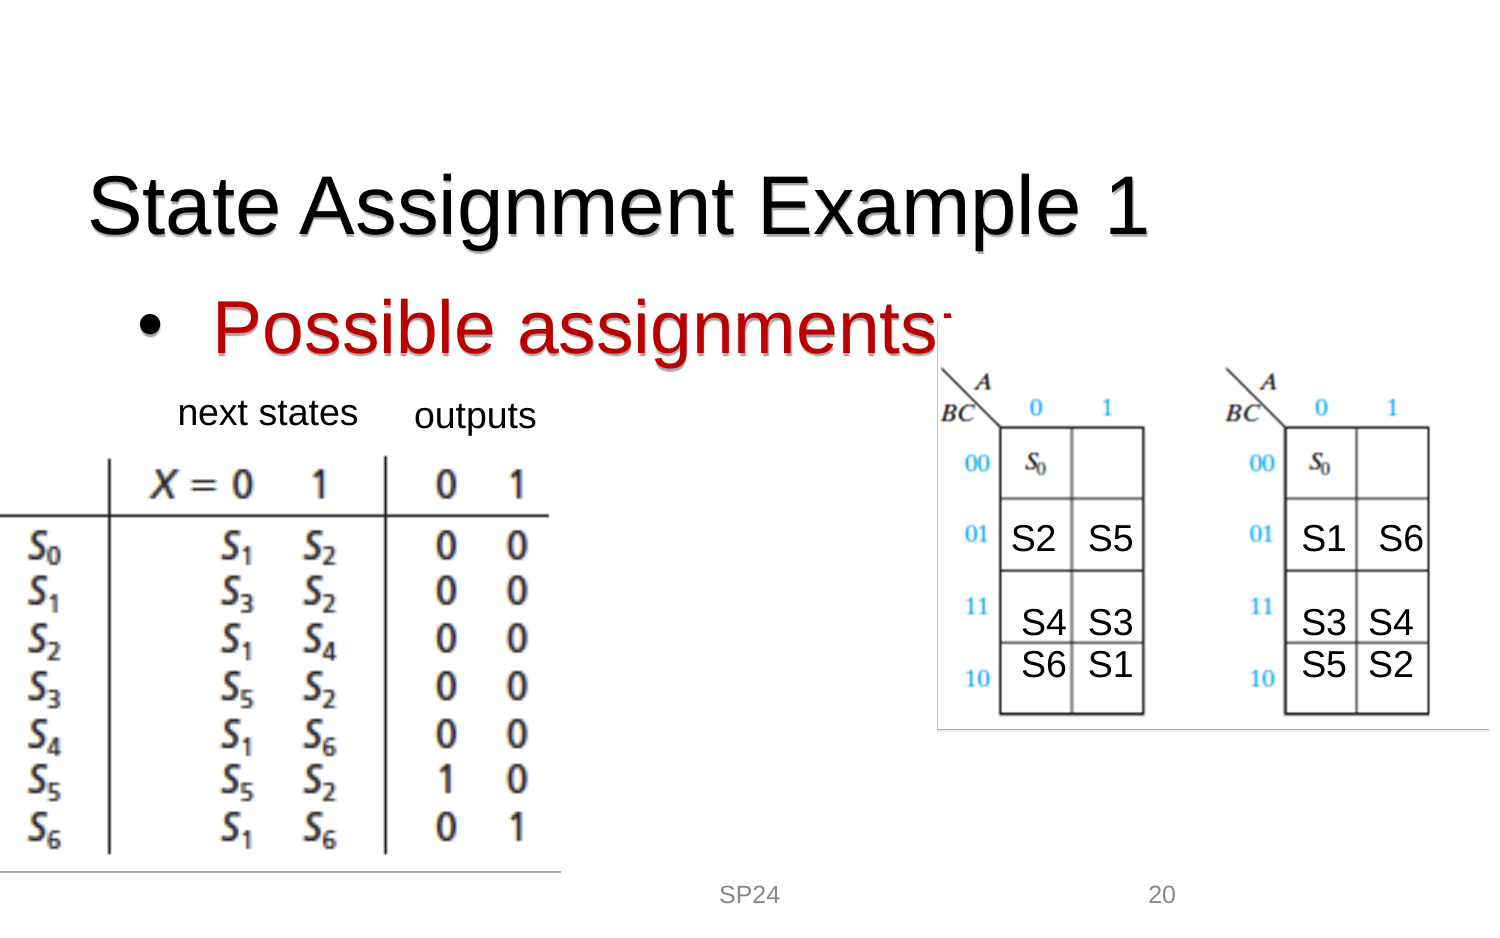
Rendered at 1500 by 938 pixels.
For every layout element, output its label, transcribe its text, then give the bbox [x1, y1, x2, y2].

title State Assignment Example 1 [72, 143, 1434, 251]
picture [937, 318, 1491, 729]
slide_number <number> [1133, 868, 1471, 919]
text_box S2 S5 S4 S3 S6 S1 [975, 426, 1201, 713]
picture [0, 433, 563, 871]
list Possible assignments: [122, 270, 1434, 849]
footer SP24 [496, 868, 1004, 919]
text_box outputs [399, 383, 554, 444]
text_box S1 S6 S3 S4 S5 S2 [1265, 426, 1491, 713]
text_box next states [162, 379, 376, 441]
